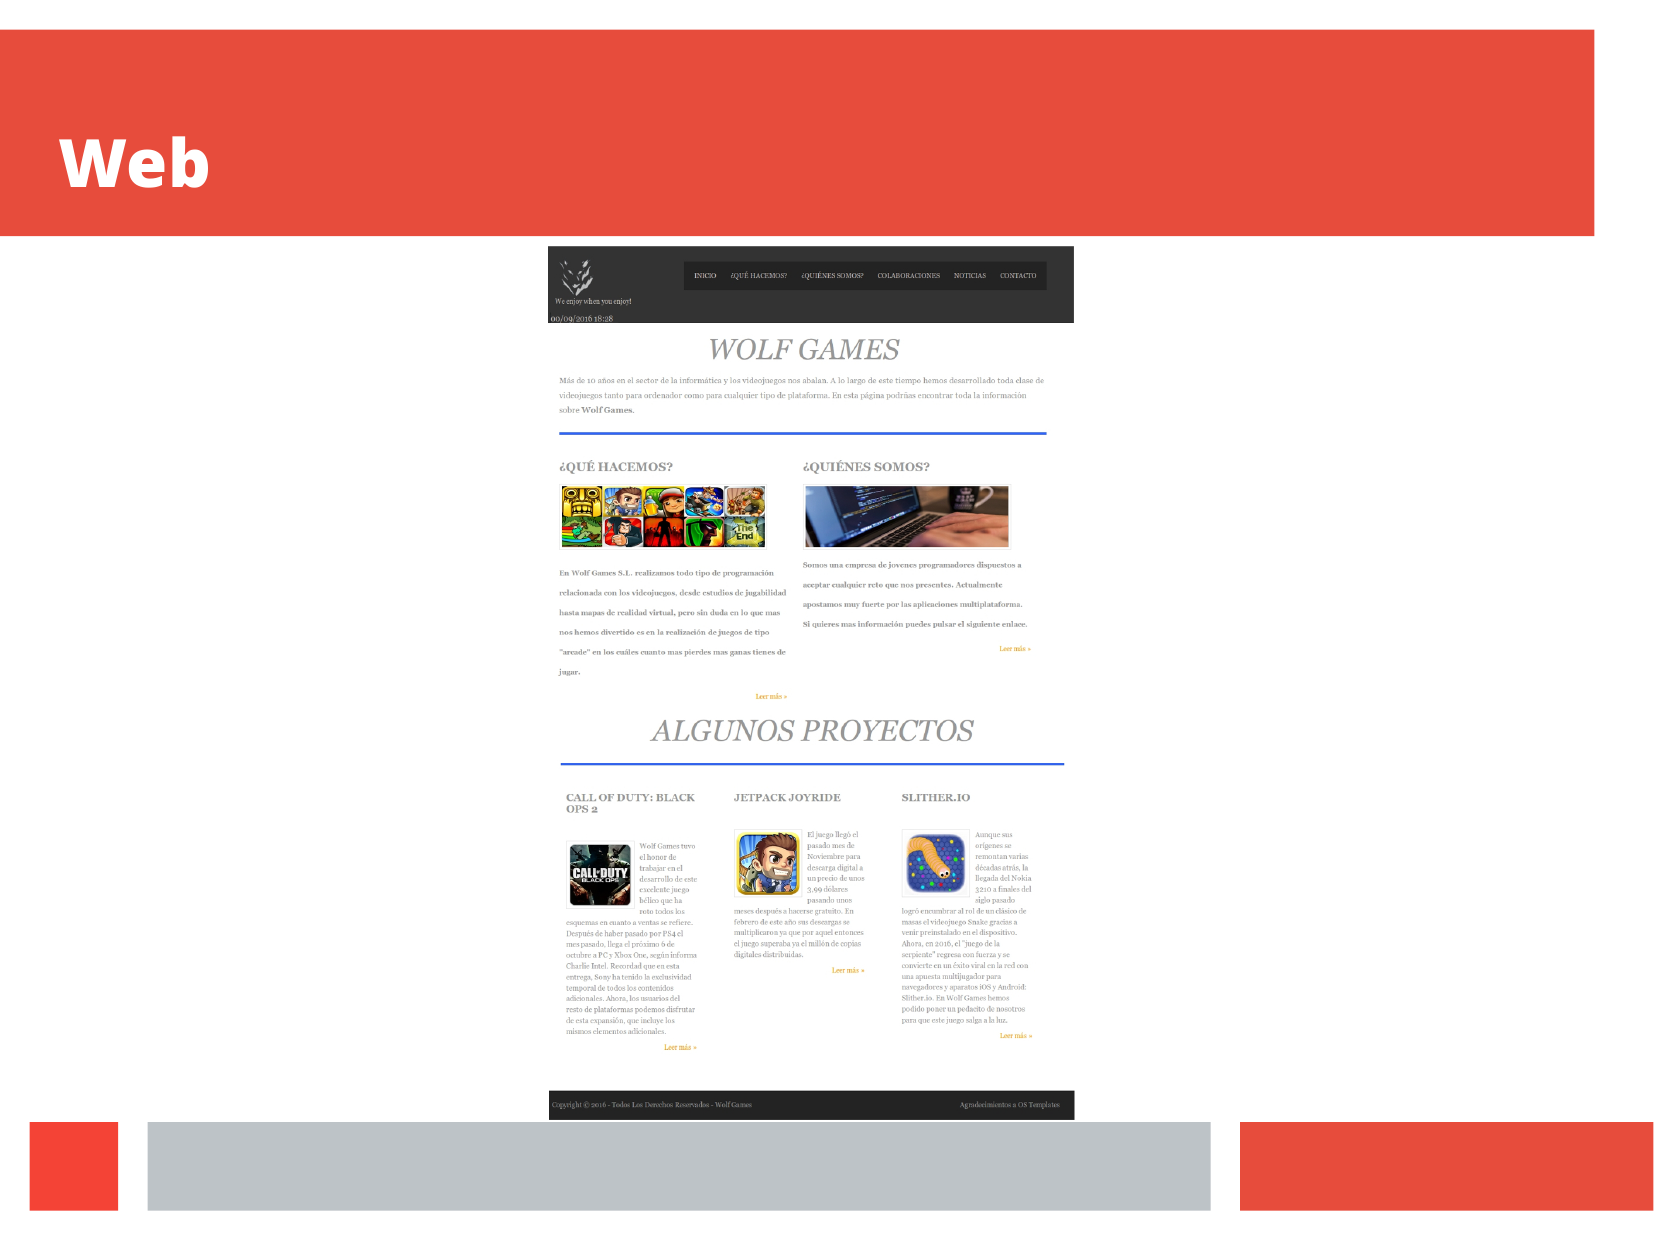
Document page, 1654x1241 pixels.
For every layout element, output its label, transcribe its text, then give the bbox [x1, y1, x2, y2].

title Web [59, 59, 1595, 207]
picture [548, 245, 1075, 1123]
